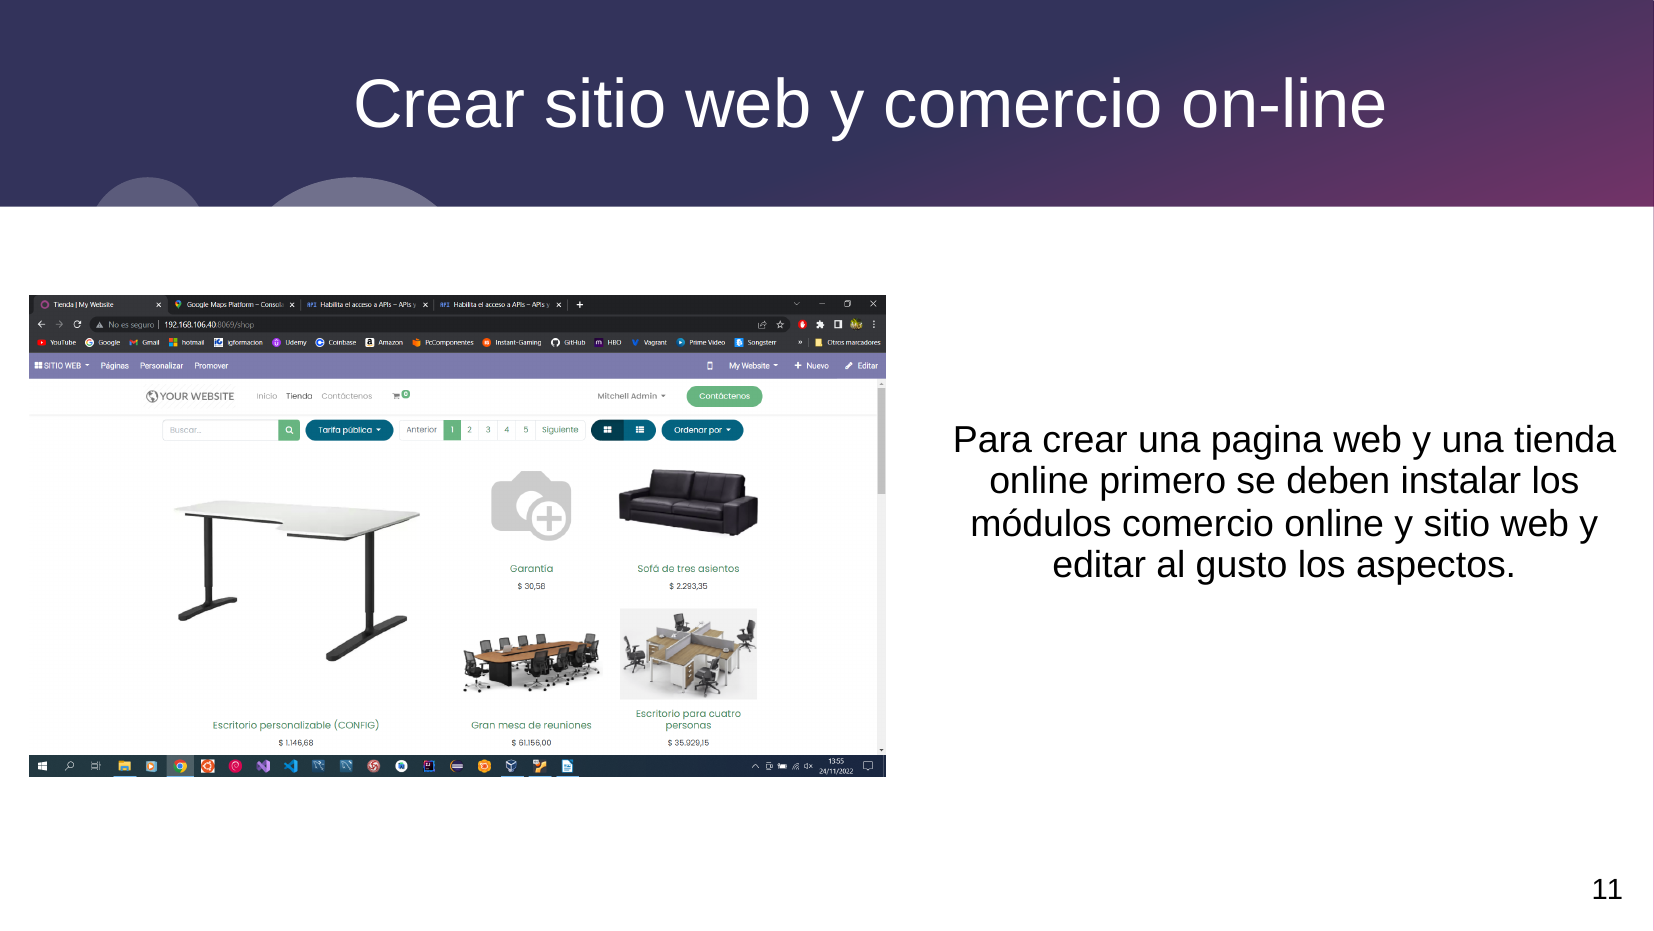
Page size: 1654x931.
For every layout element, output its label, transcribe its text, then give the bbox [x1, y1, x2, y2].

text_box Para crear una pagina web y una tienda online primero se deben instalar los módulos comercio online y sitio web y editar al gusto los aspectos. [944, 206, 1625, 798]
picture [29, 295, 886, 777]
title Crear sitio web y comercio on-line [88, 0, 1654, 207]
